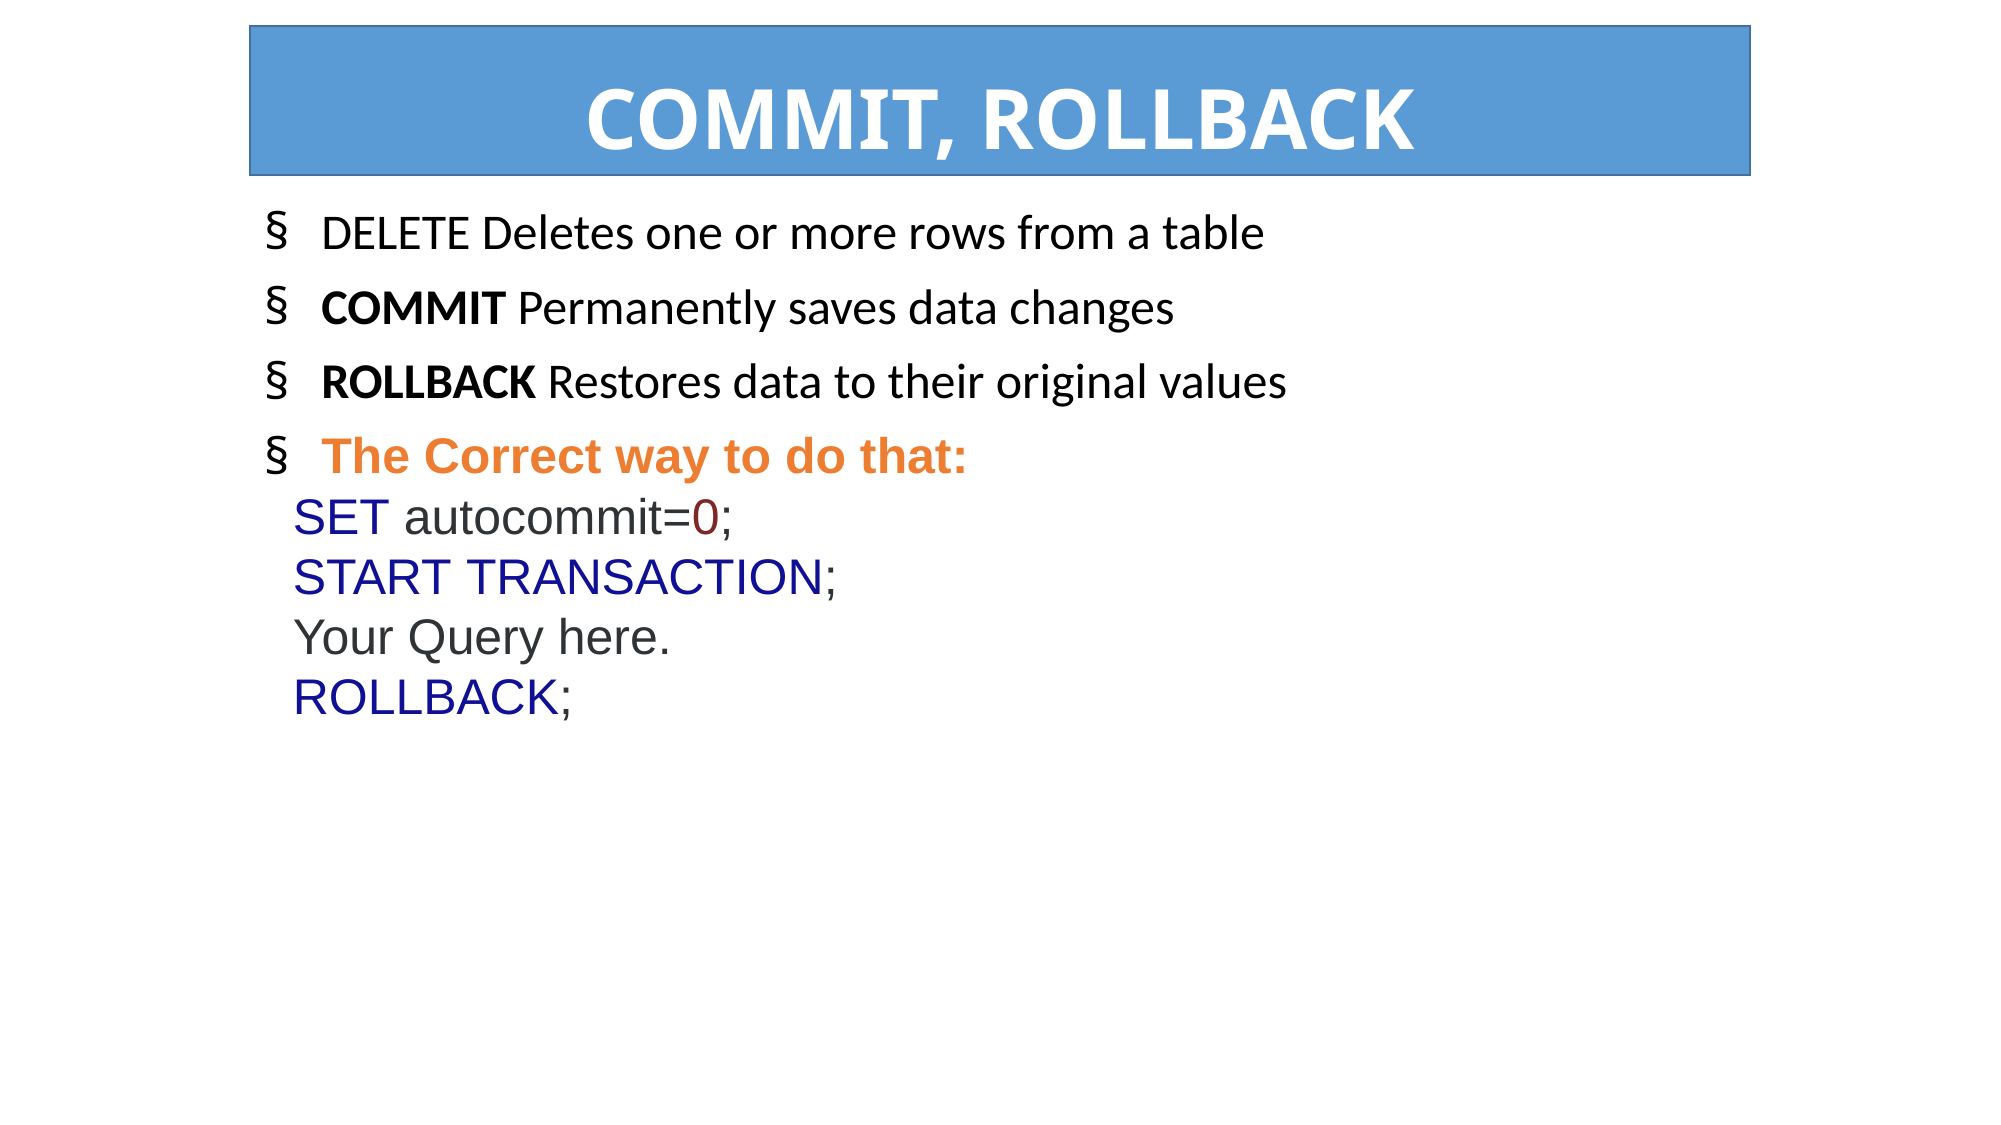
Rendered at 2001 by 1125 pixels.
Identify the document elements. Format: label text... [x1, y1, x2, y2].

title COMMIT, ROLLBACK [249, 26, 1750, 176]
subtitle DELETE Deletes one or more rows from a table COMMIT Permanently saves data changes ROLLBACK Restores data to their original values The Correct way to do that: SET autocommit=0; START TRANSACTION; Your Query here. ROLLBACK; [249, 198, 1750, 1109]
